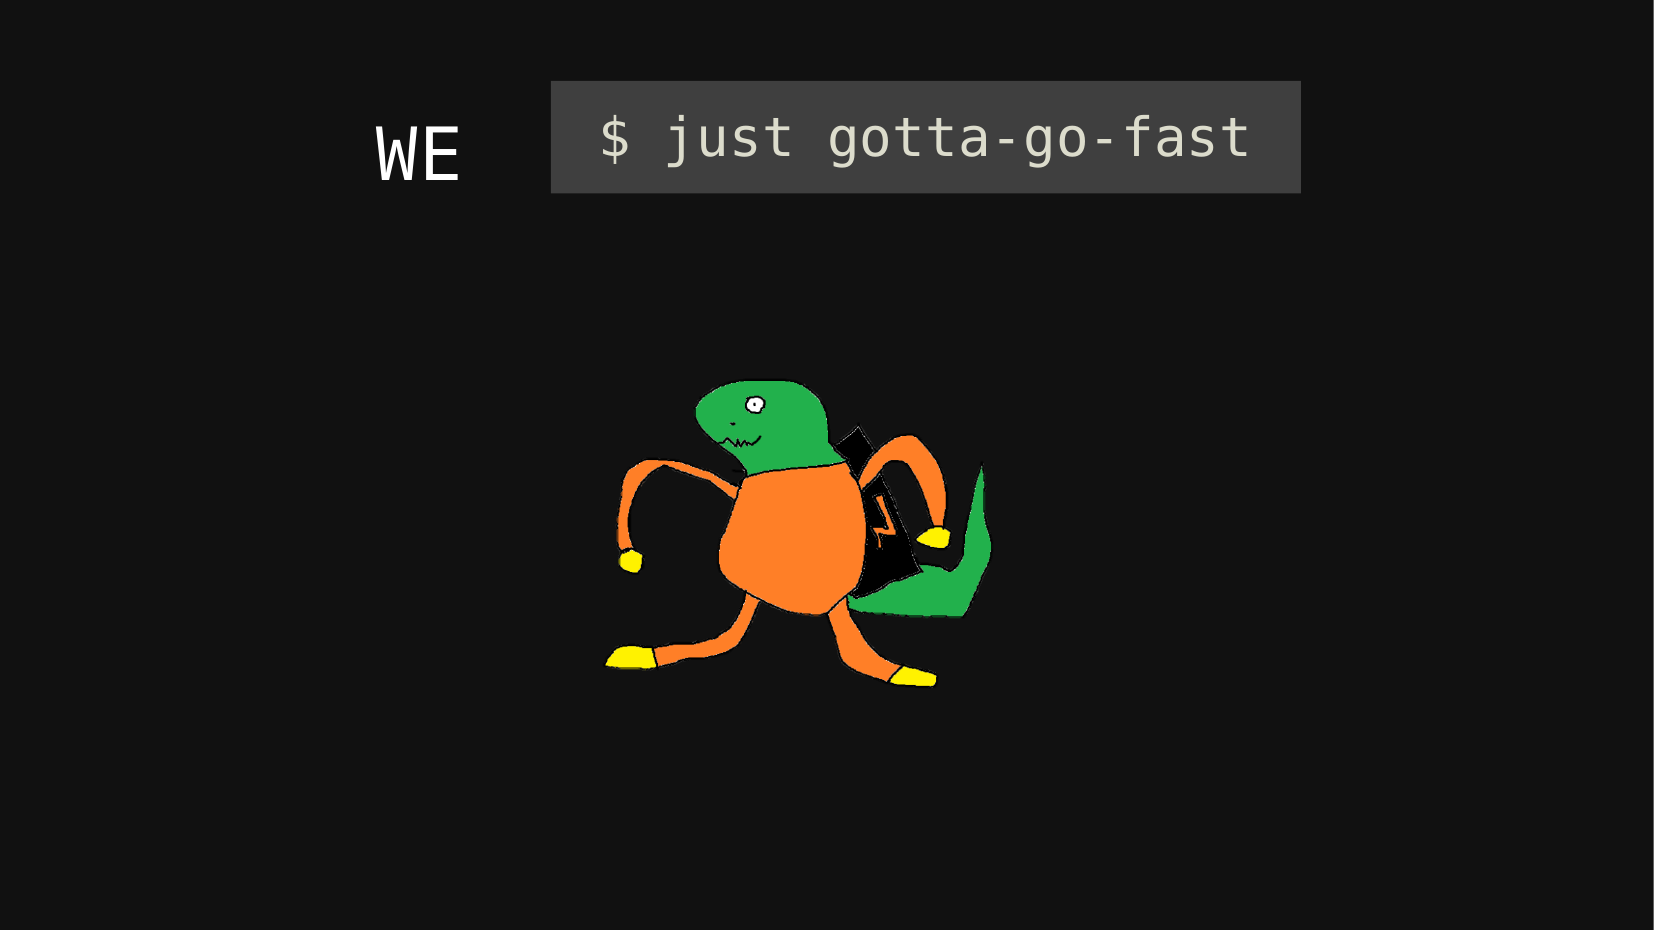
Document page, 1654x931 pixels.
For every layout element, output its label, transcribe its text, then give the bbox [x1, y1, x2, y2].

title $ just gotta-go-fast [550, 80, 1301, 194]
text_box WE [359, 92, 547, 201]
picture [412, 299, 1187, 736]
